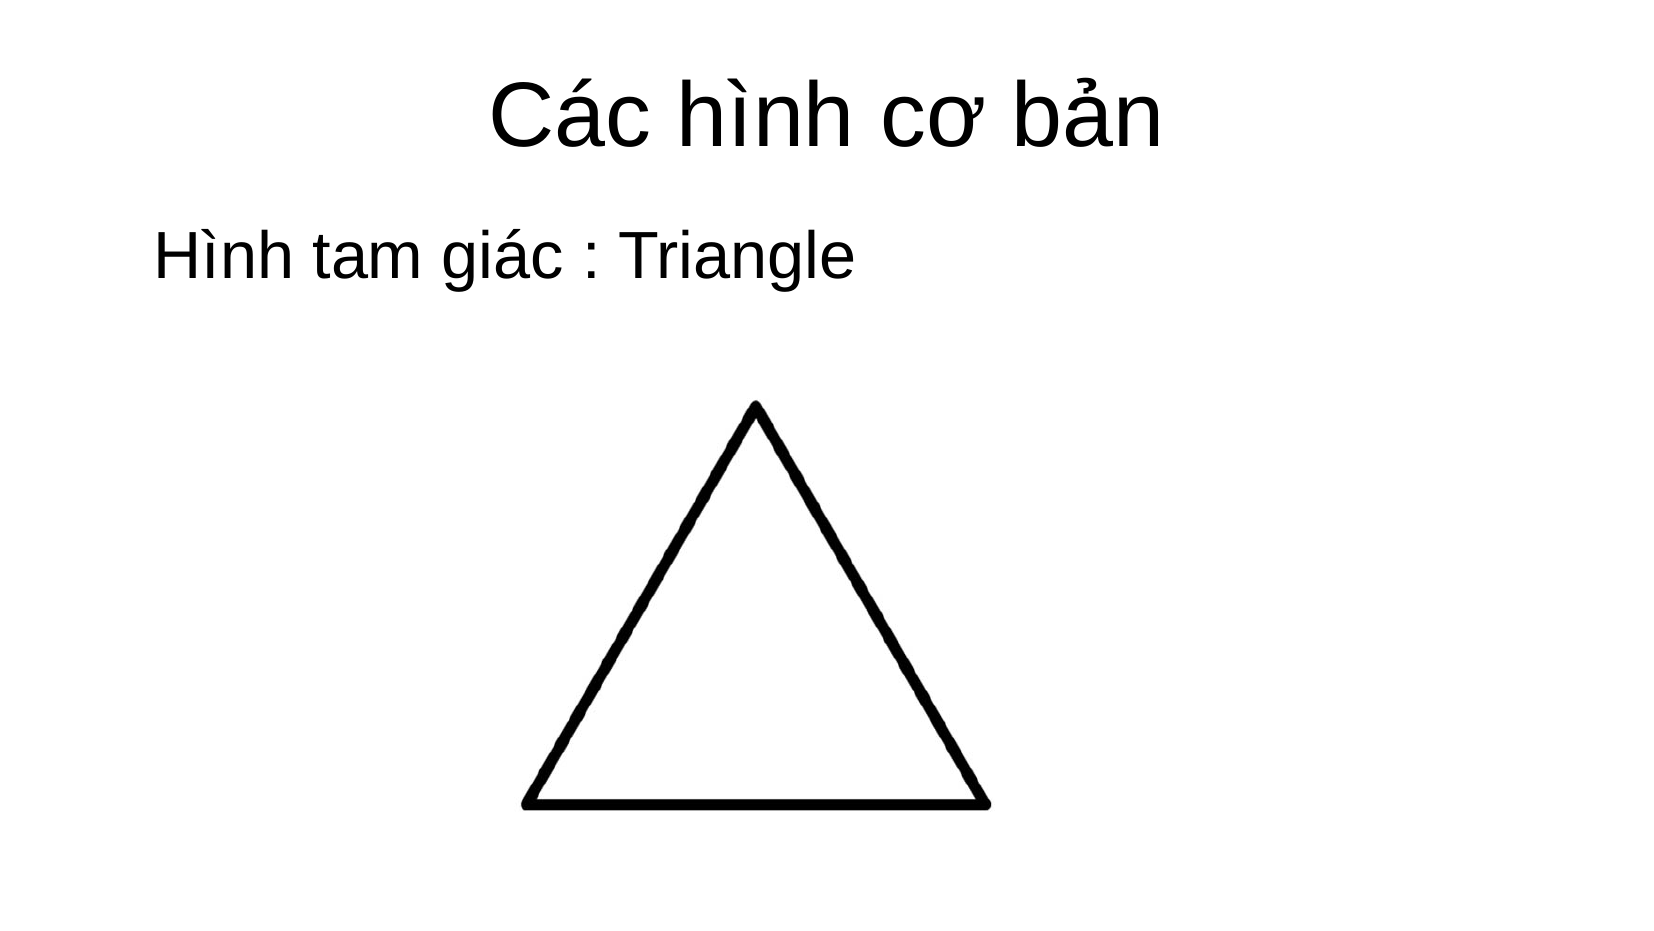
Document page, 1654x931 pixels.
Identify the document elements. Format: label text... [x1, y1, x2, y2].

list Hình tam giác : Triangle [82, 217, 1571, 758]
picture [476, 330, 1040, 894]
title Các hình cơ bản [82, 37, 1571, 193]
